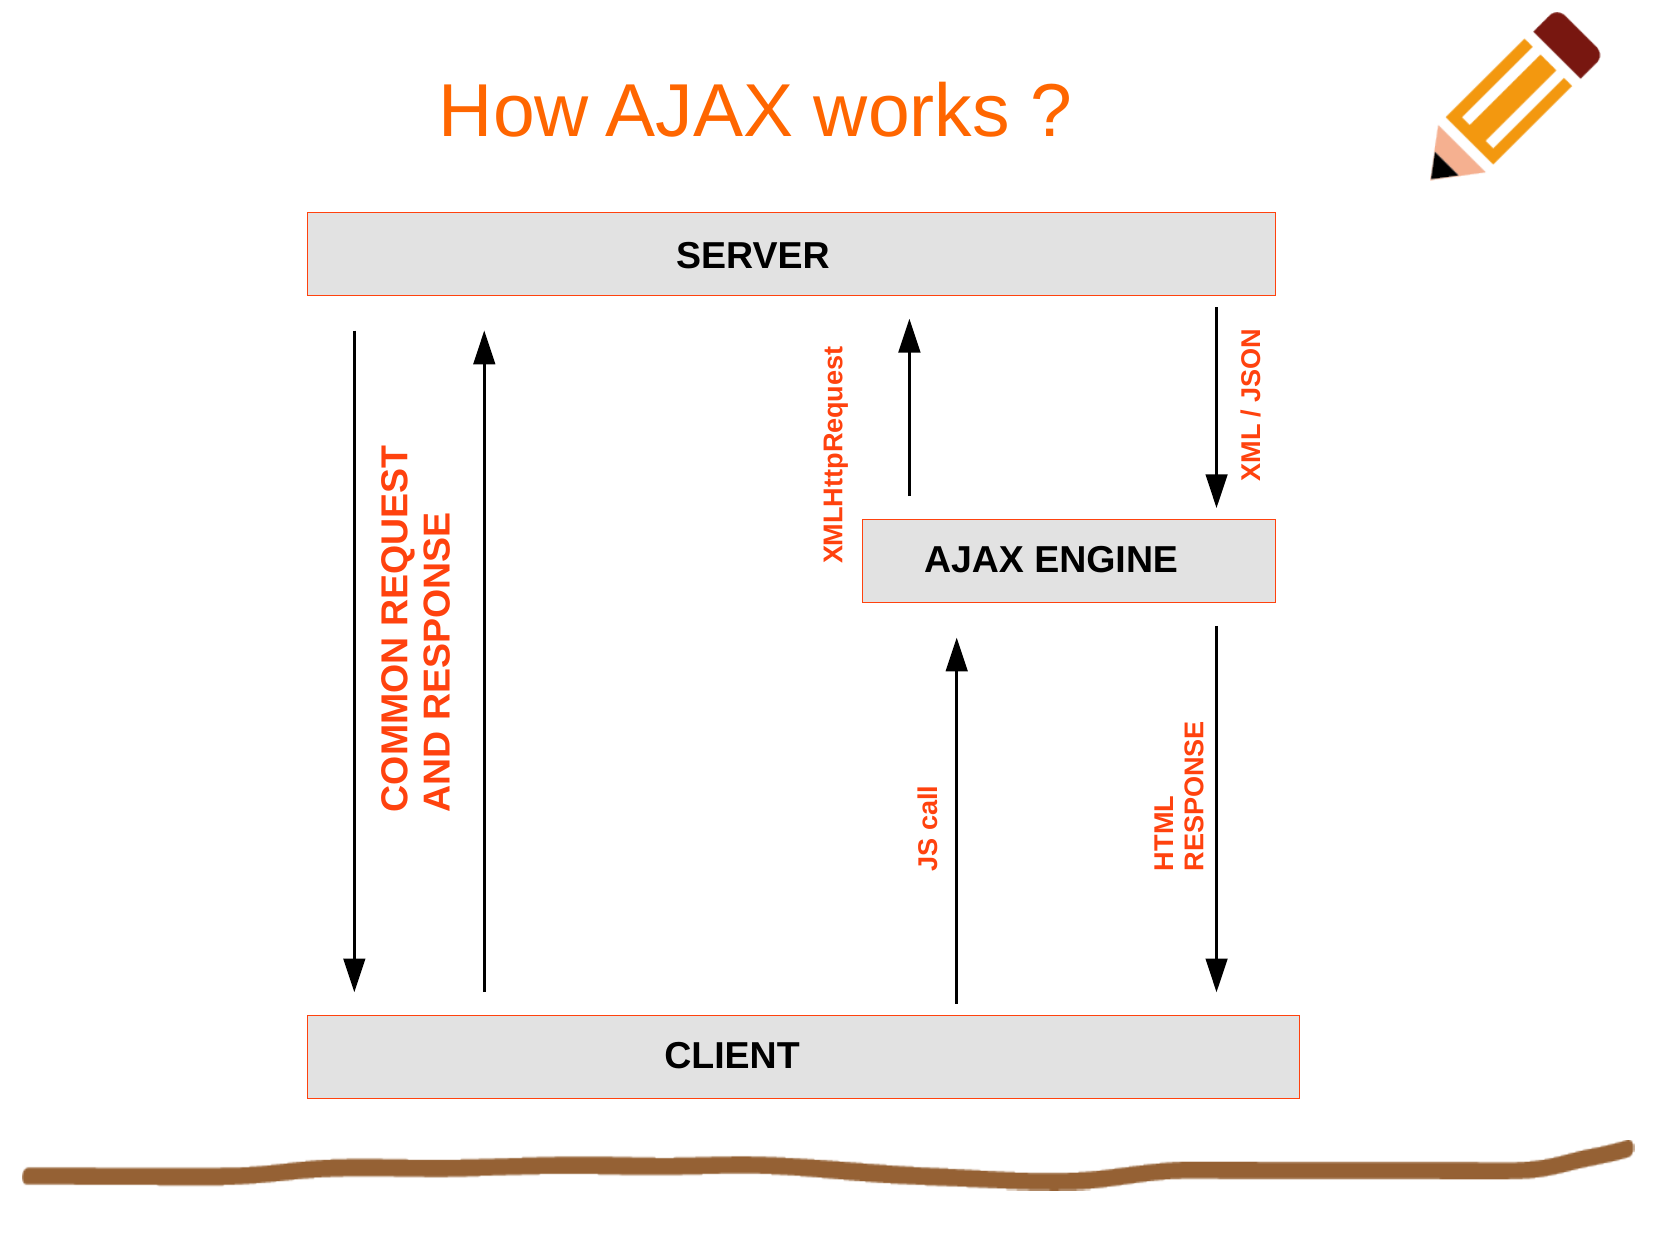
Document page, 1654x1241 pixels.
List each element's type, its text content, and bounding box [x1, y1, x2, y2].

picture [1430, 12, 1601, 181]
text_box AJAX ENGINE [909, 531, 1217, 589]
text_box [307, 1015, 1300, 1099]
text_box SERVER [661, 226, 969, 284]
text_box JS call [905, 767, 957, 886]
text_box [307, 212, 1276, 296]
text_box COMMON REQUEST AND RESPONSE [366, 413, 477, 827]
text_box [862, 519, 1276, 603]
title How AJAX works ? [82, 49, 1430, 172]
text_box HTML RESPONSE [1141, 696, 1217, 886]
text_box XML / JSON [1228, 307, 1292, 497]
text_box CLIENT [649, 1027, 957, 1085]
text_box XMLHttpRequest [810, 307, 875, 579]
picture [22, 1140, 1635, 1191]
